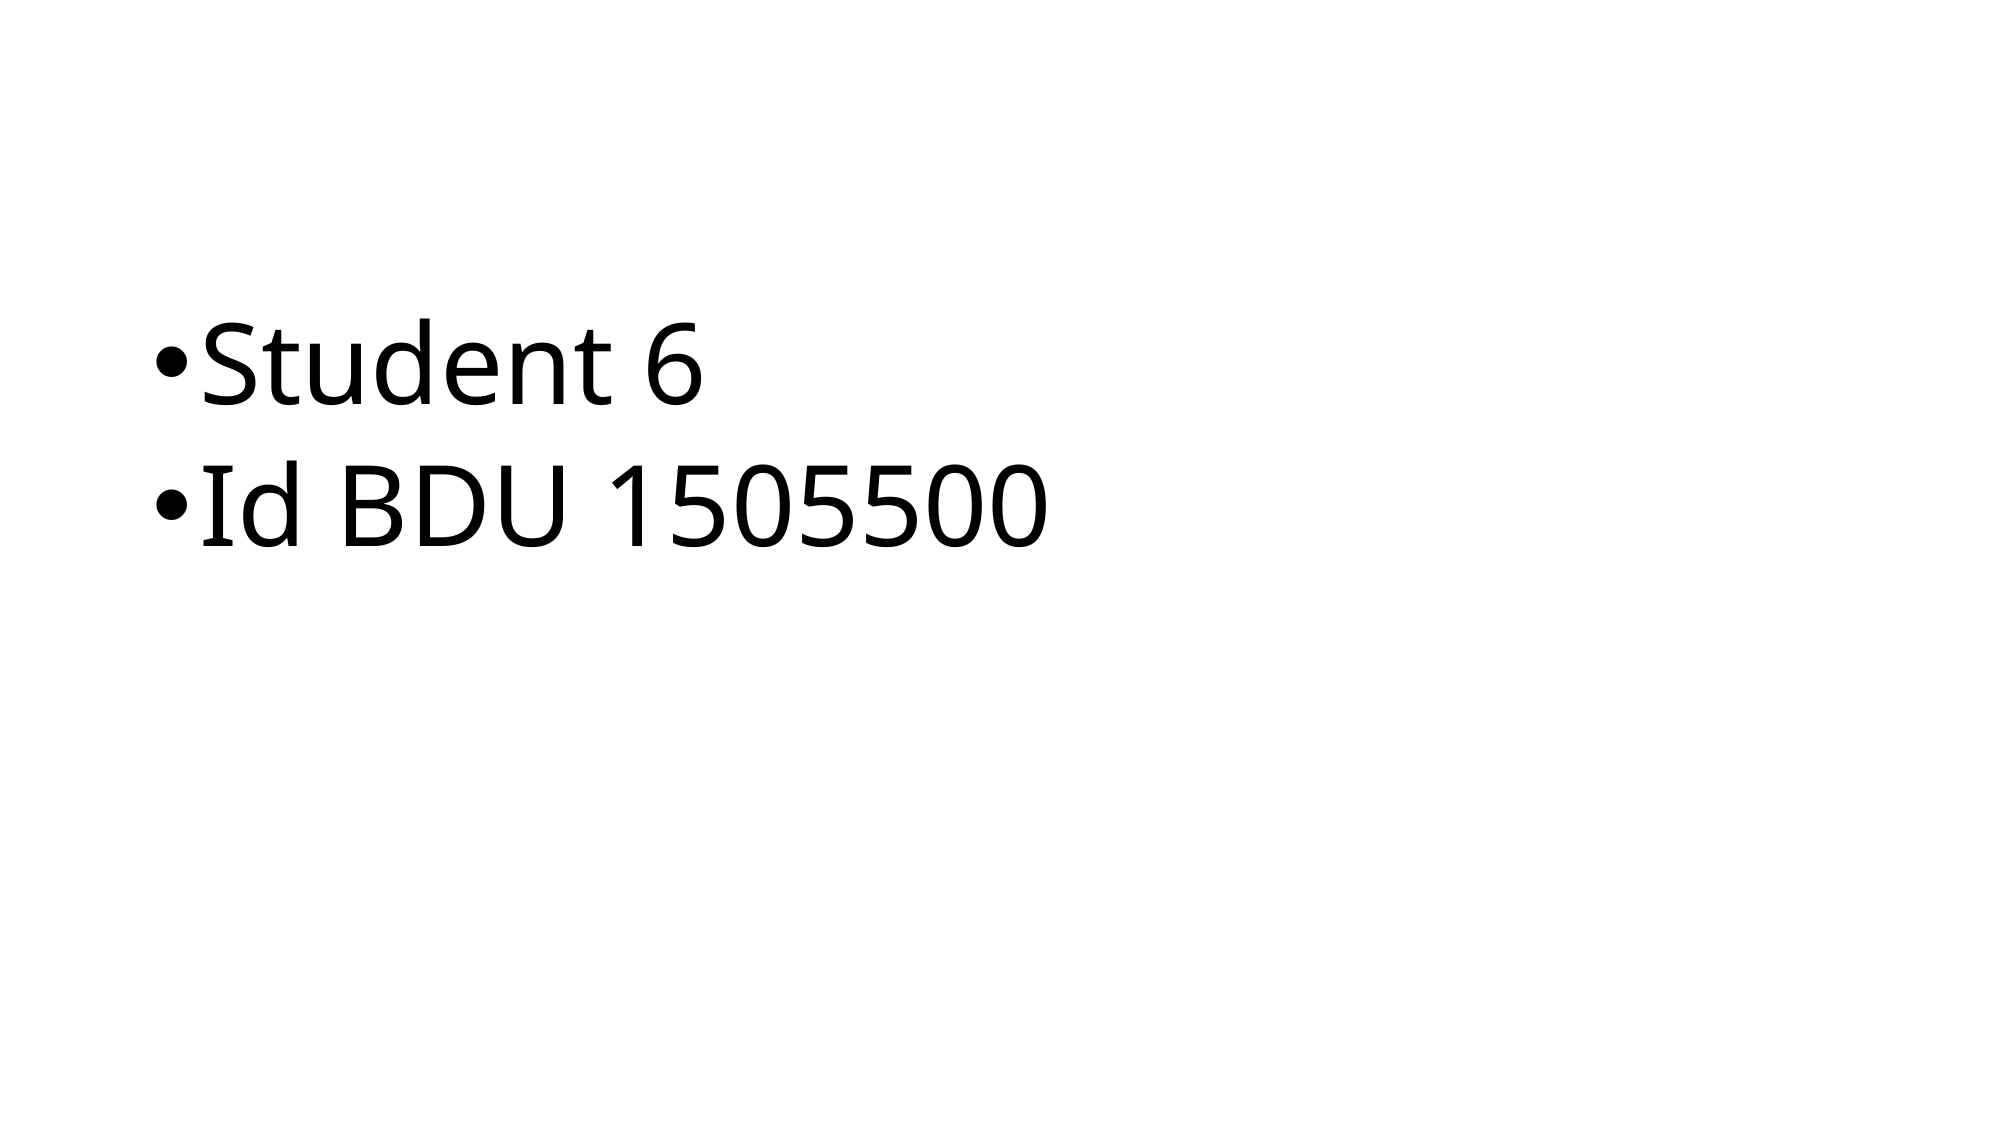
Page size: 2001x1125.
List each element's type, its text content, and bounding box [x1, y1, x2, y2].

list Student 6 Id BDU 1505500 [137, 299, 1863, 1014]
